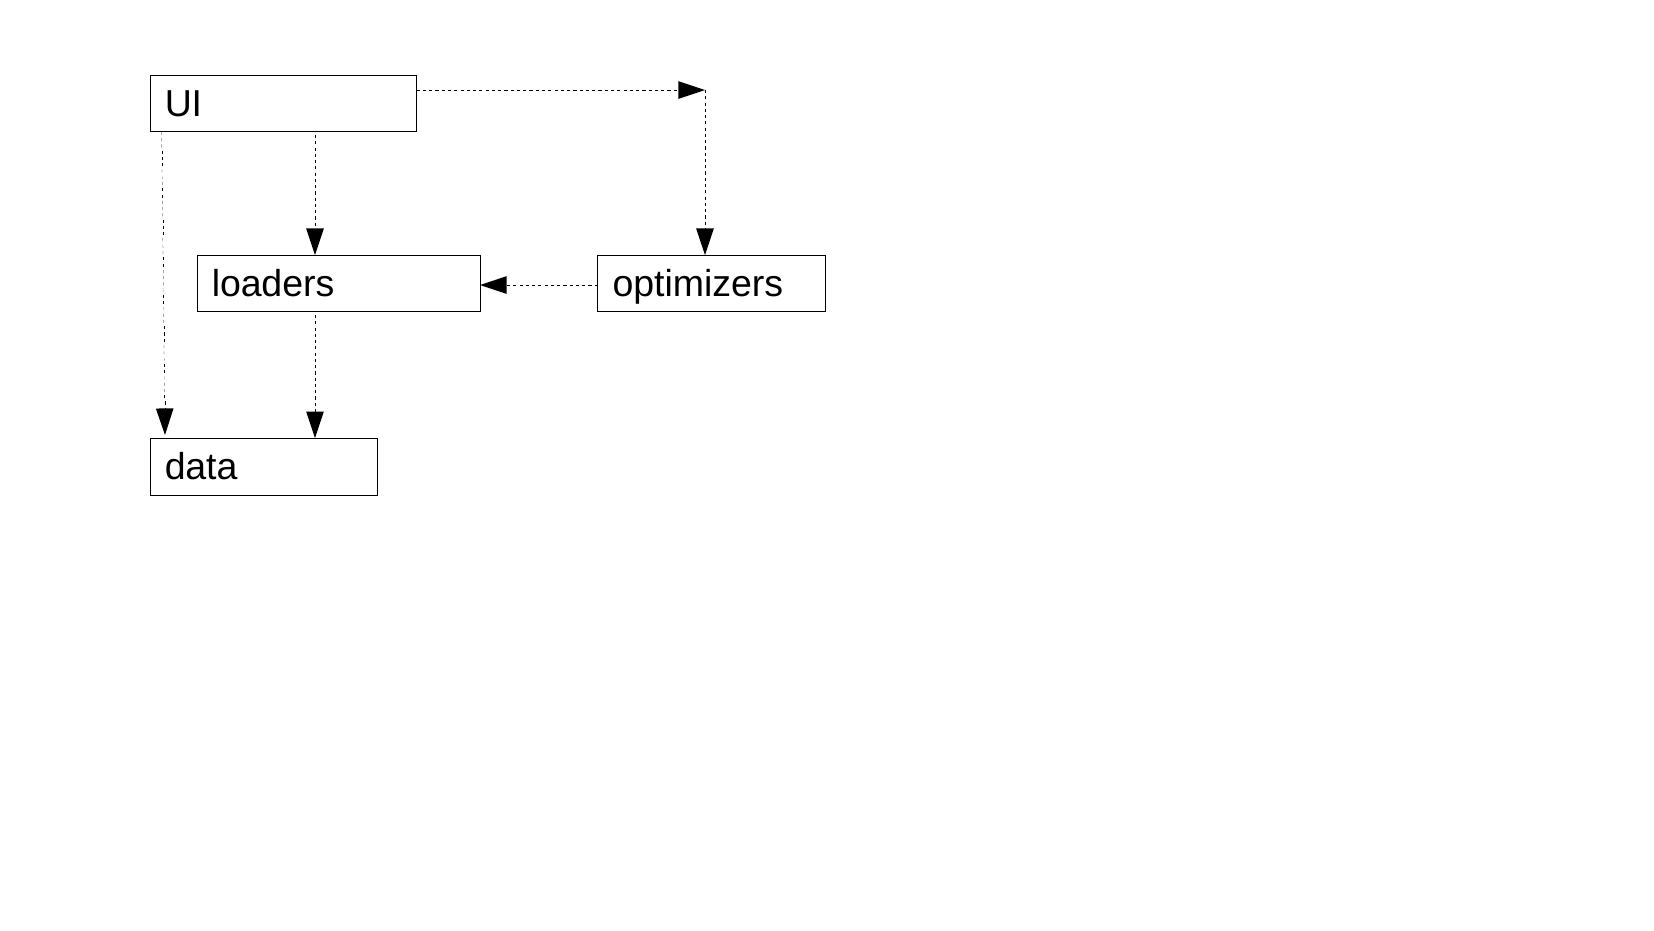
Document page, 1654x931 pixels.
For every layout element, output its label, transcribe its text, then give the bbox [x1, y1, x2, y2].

text_box data [150, 438, 378, 496]
text_box loaders [197, 255, 481, 312]
text_box UI [150, 75, 417, 132]
text_box optimizers [597, 255, 826, 312]
